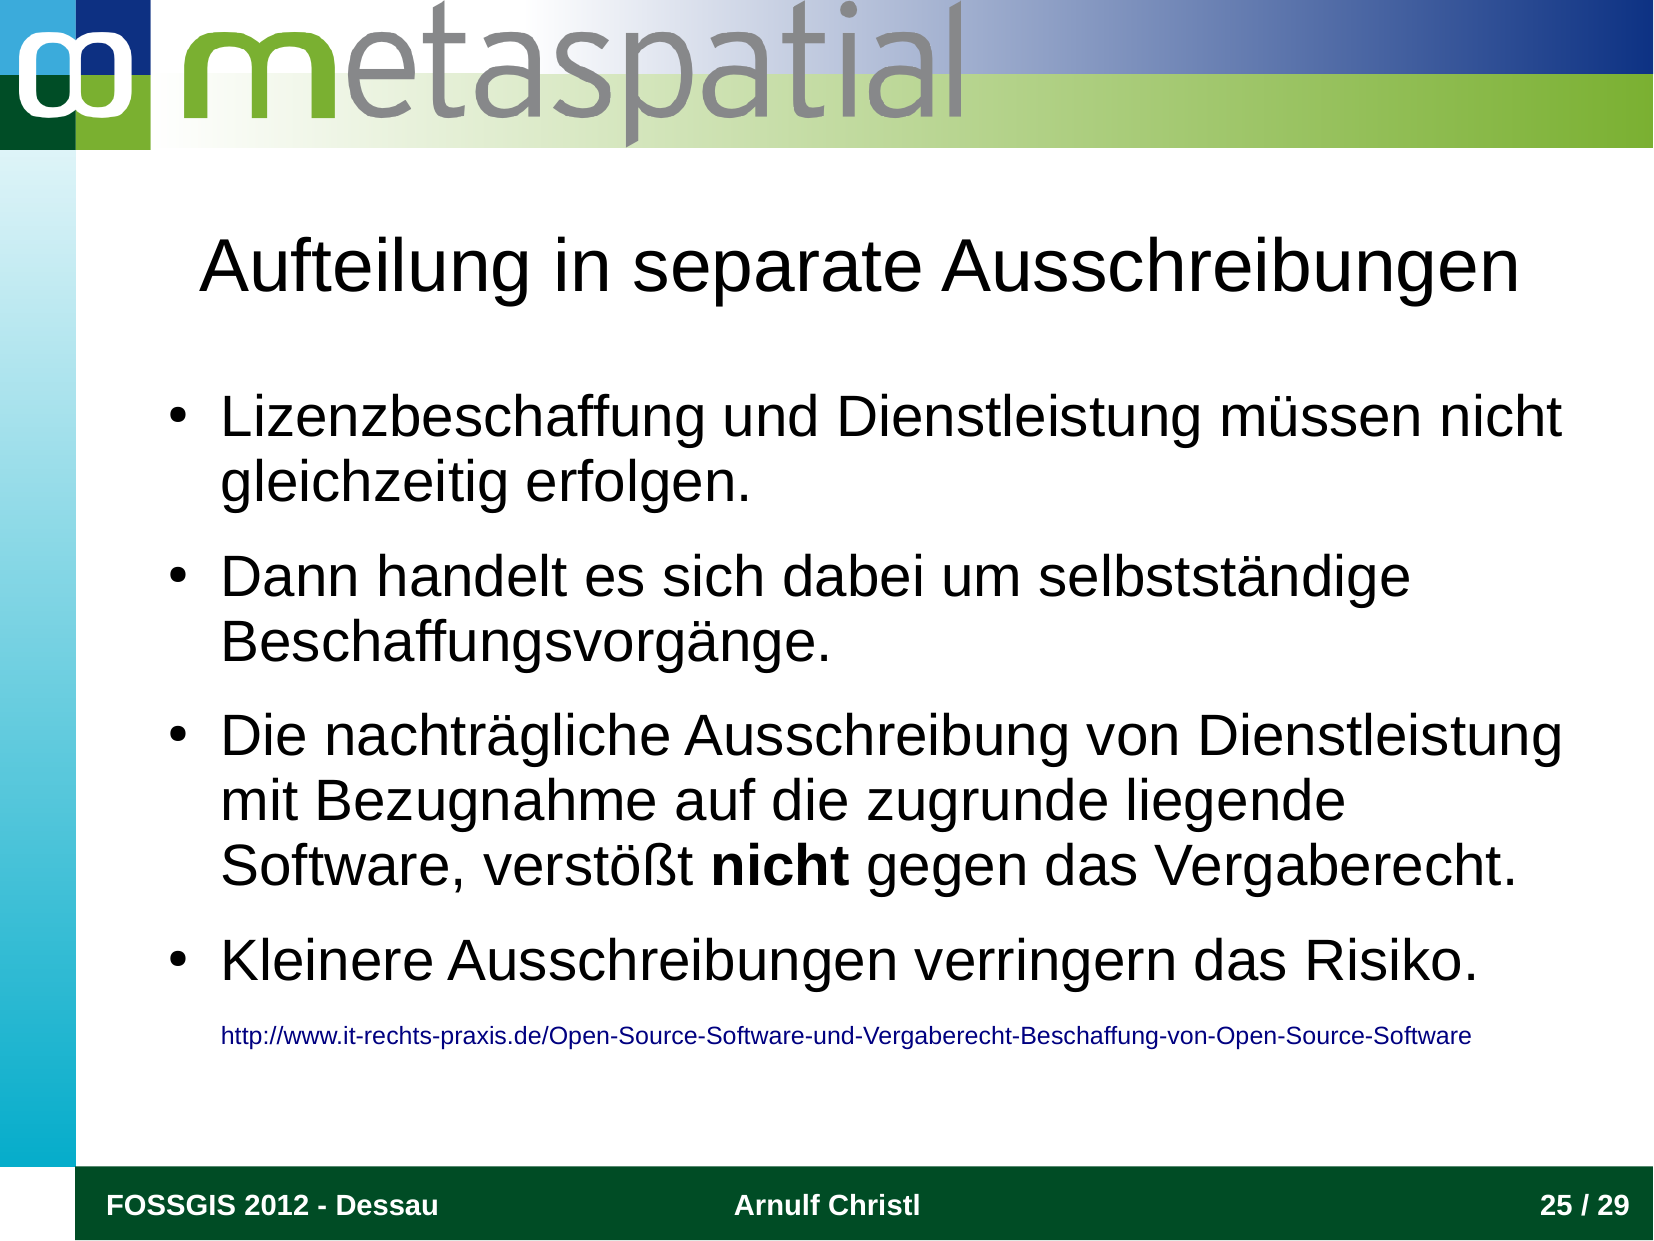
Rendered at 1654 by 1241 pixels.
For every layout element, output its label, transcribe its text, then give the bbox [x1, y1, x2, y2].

title Aufteilung in separate Ausschreibungen [150, 161, 1571, 369]
list Lizenzbeschaffung und Dienstleistung müssen nicht gleichzeitig erfolgen. Dann handelt es sich dabei um selbstständige Beschaffungsvorgänge. Die nachträgliche Ausschreibung von Dienstleistung mit Bezugnahme auf die zugrunde liegende Software, verstößt nicht gegen das Vergaberecht. Kleinere Ausschreibungen verringern das Risiko. http://www.it-rechts-praxis.de/Open-Source-Software-und-Vergaberecht-Beschaffung-von-Open-Source-Software [150, 383, 1571, 1126]
picture [0, 0, 961, 150]
